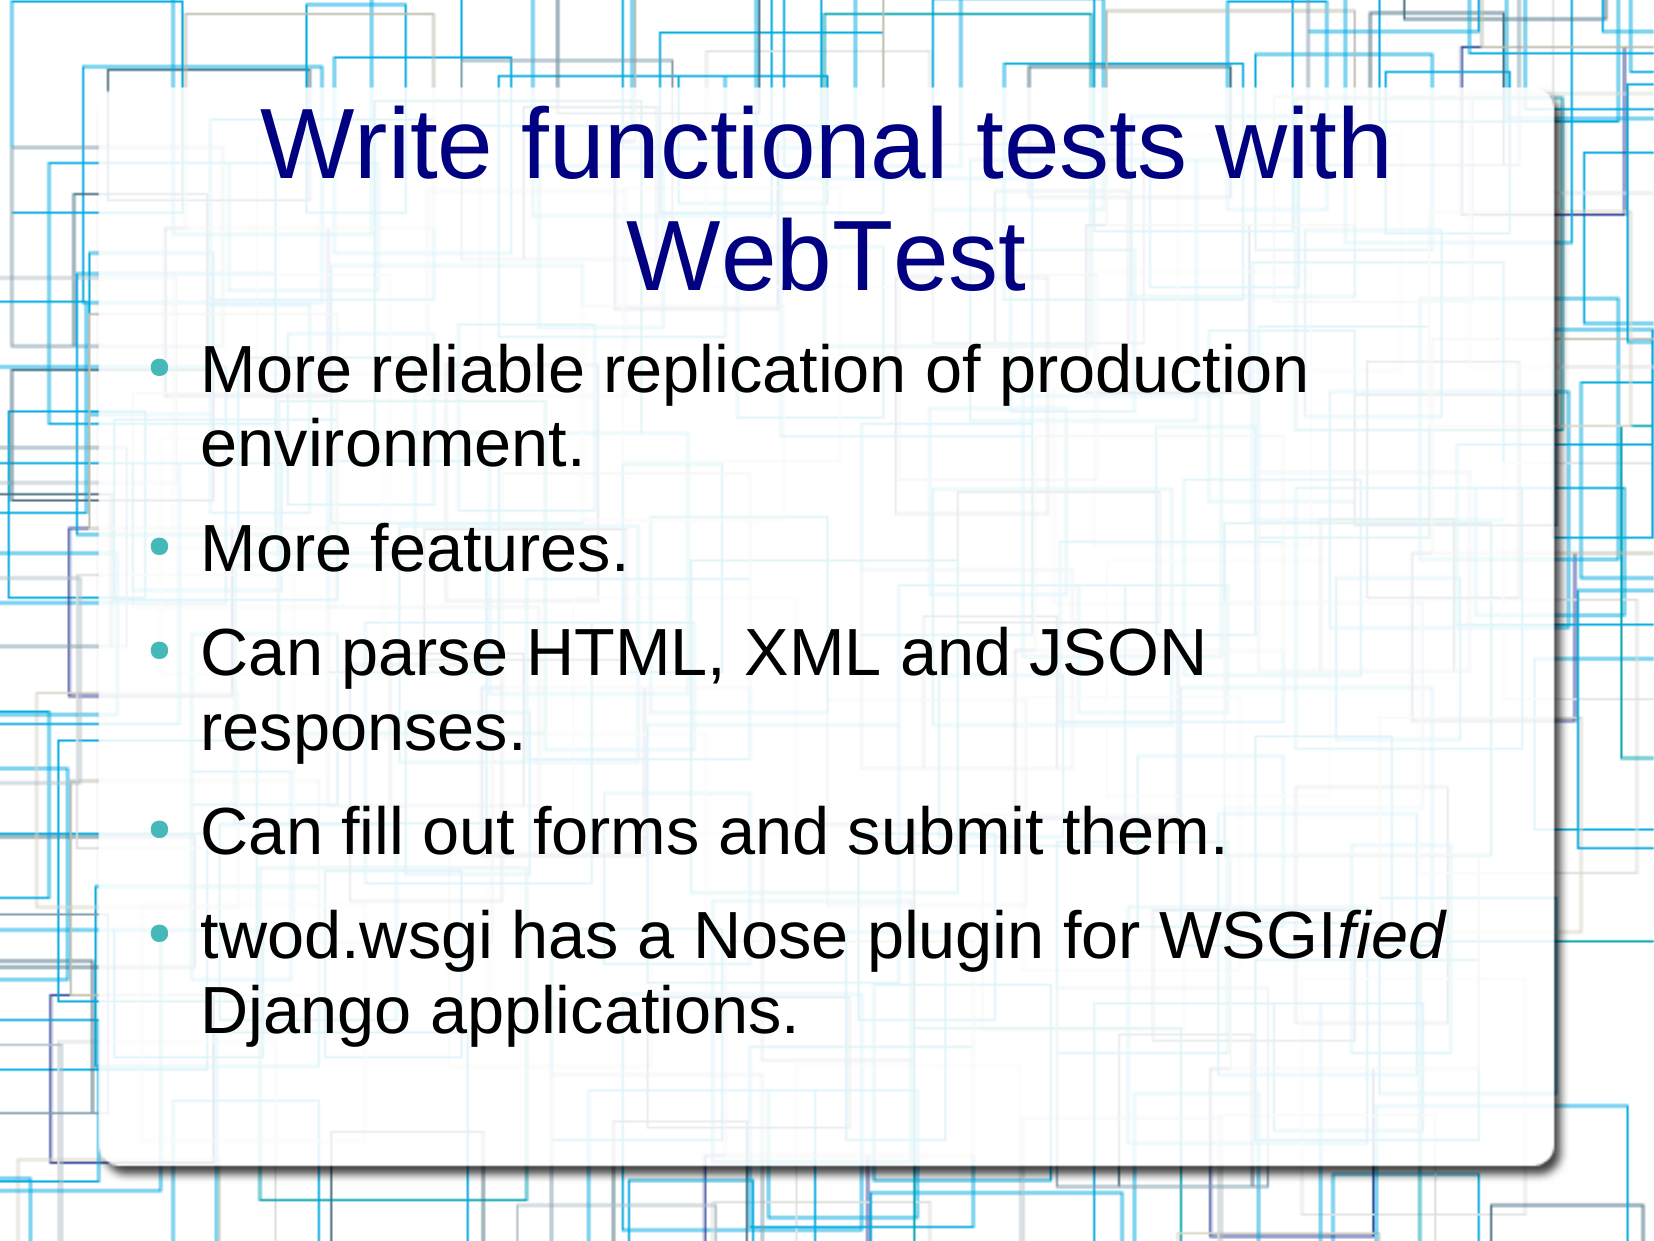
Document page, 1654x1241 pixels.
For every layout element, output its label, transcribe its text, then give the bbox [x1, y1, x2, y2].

list More reliable replication of production environment. More features. Can parse HTML, XML and JSON responses. Can fill out forms and submit them. twod.wsgi has a Nose plugin for WSGIfied Django applications. [129, 331, 1524, 1136]
picture [0, 0, 1654, 1241]
title Write functional tests with WebTest [118, 88, 1536, 312]
